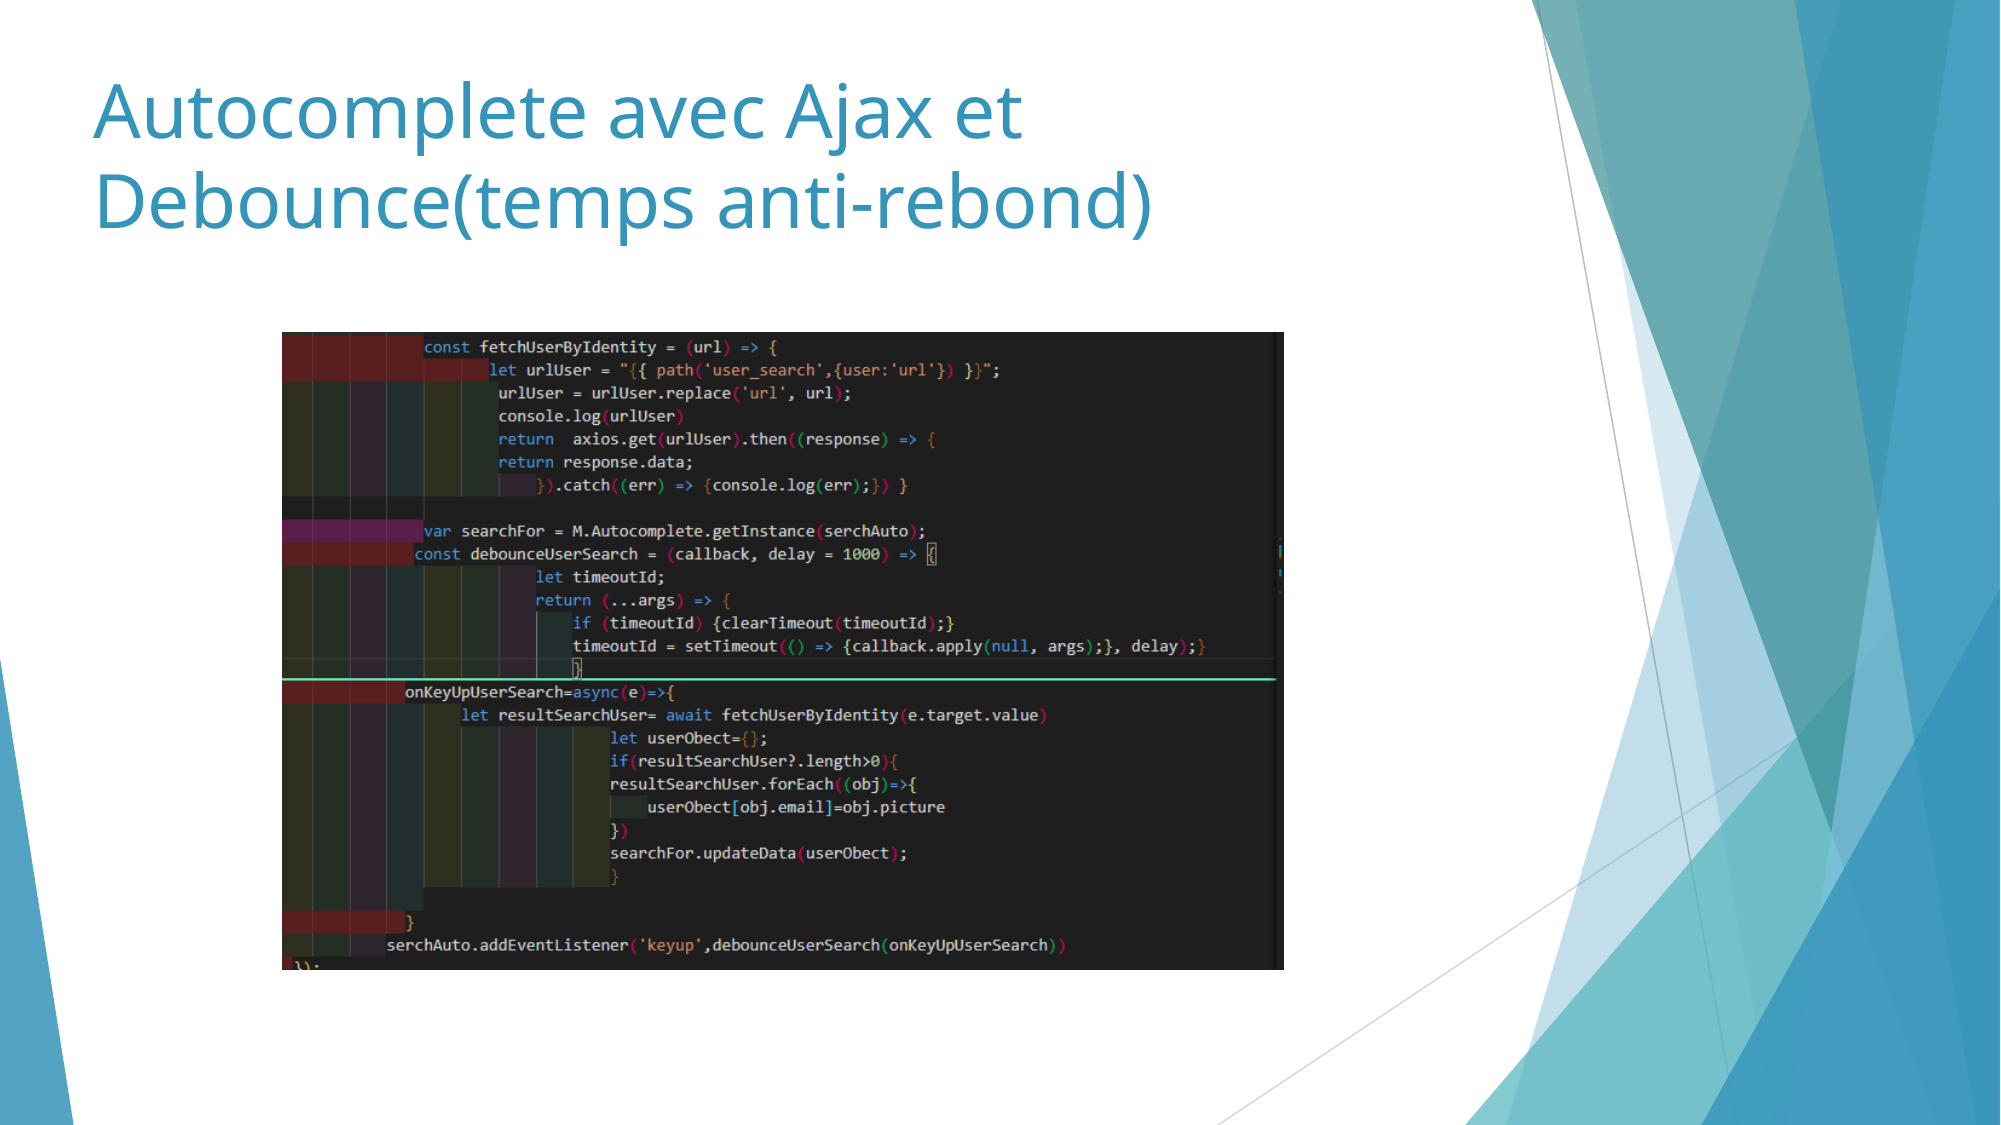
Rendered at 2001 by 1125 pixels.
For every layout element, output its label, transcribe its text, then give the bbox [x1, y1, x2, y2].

picture [282, 332, 1284, 970]
title Autocomplete avec Ajax et Debounce(temps anti-rebond) [78, 55, 1489, 273]
